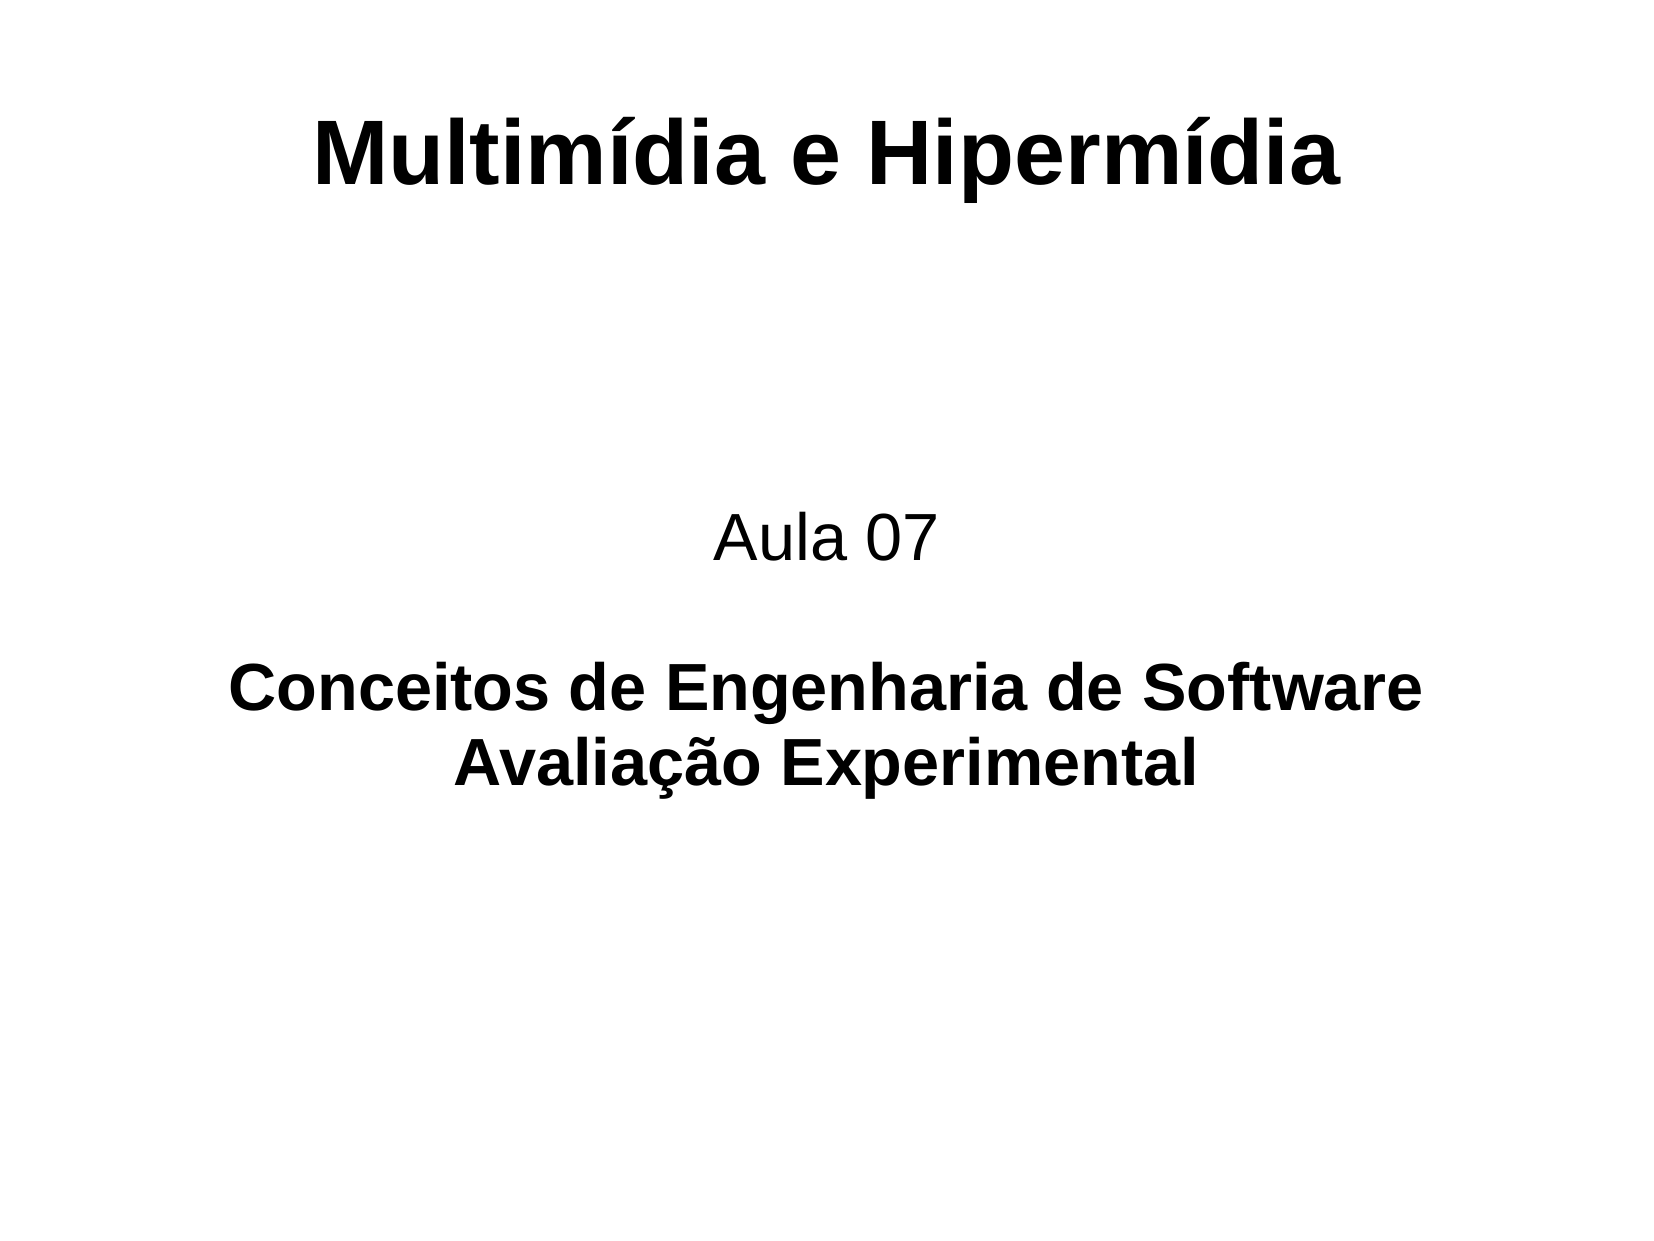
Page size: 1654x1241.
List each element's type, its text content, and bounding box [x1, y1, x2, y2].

subtitle Aula 07 Conceitos de Engenharia de Software Avaliação Experimental [82, 290, 1571, 1010]
title Multimídia e Hipermídia [82, 49, 1571, 257]
